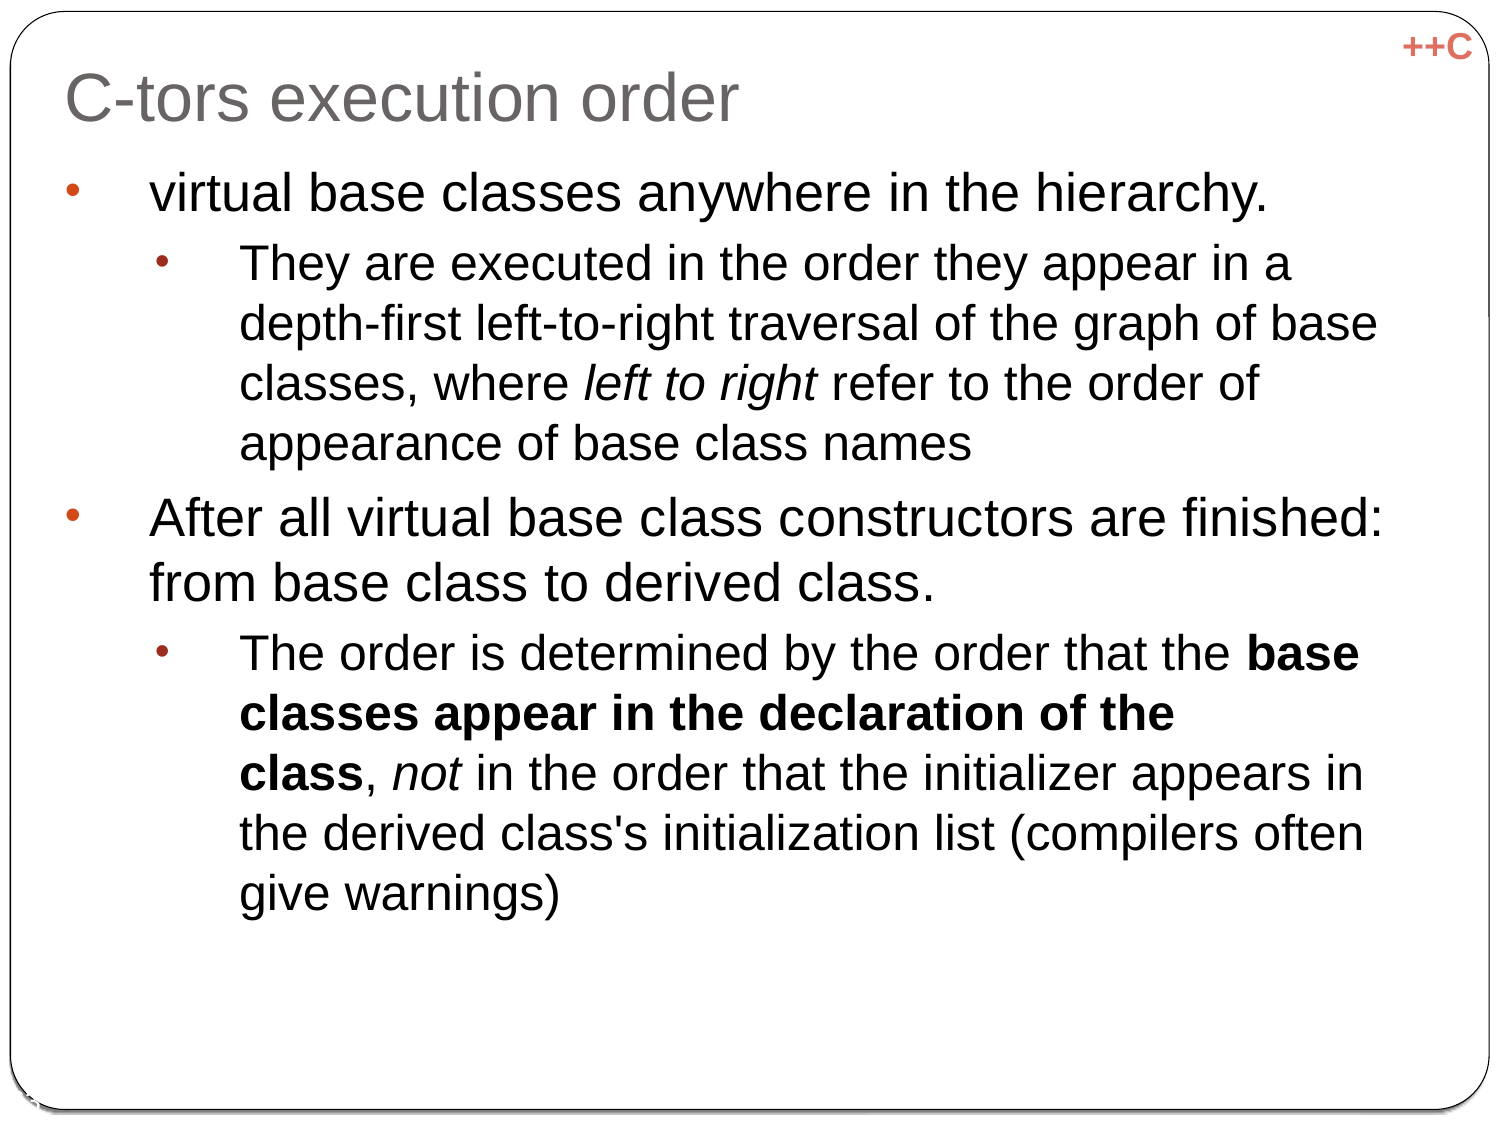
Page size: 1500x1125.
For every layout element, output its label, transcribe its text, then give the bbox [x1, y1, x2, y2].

title C-tors execution order [50, 45, 1450, 149]
list virtual base classes anywhere in the hierarchy. They are executed in the order they appear in a depth-first left-to-right traversal of the graph of base classes, where left to right refer to the order of appearance of base class names After all virtual base class constructors are finished: from base class to derived class. The order is determined by the order that the base classes appear in the declaration of the class, not in the order that the initializer appears in the derived class's initialization list (compilers often give warnings) [50, 149, 1450, 1088]
slide_number <number> [0, 1074, 50, 1125]
